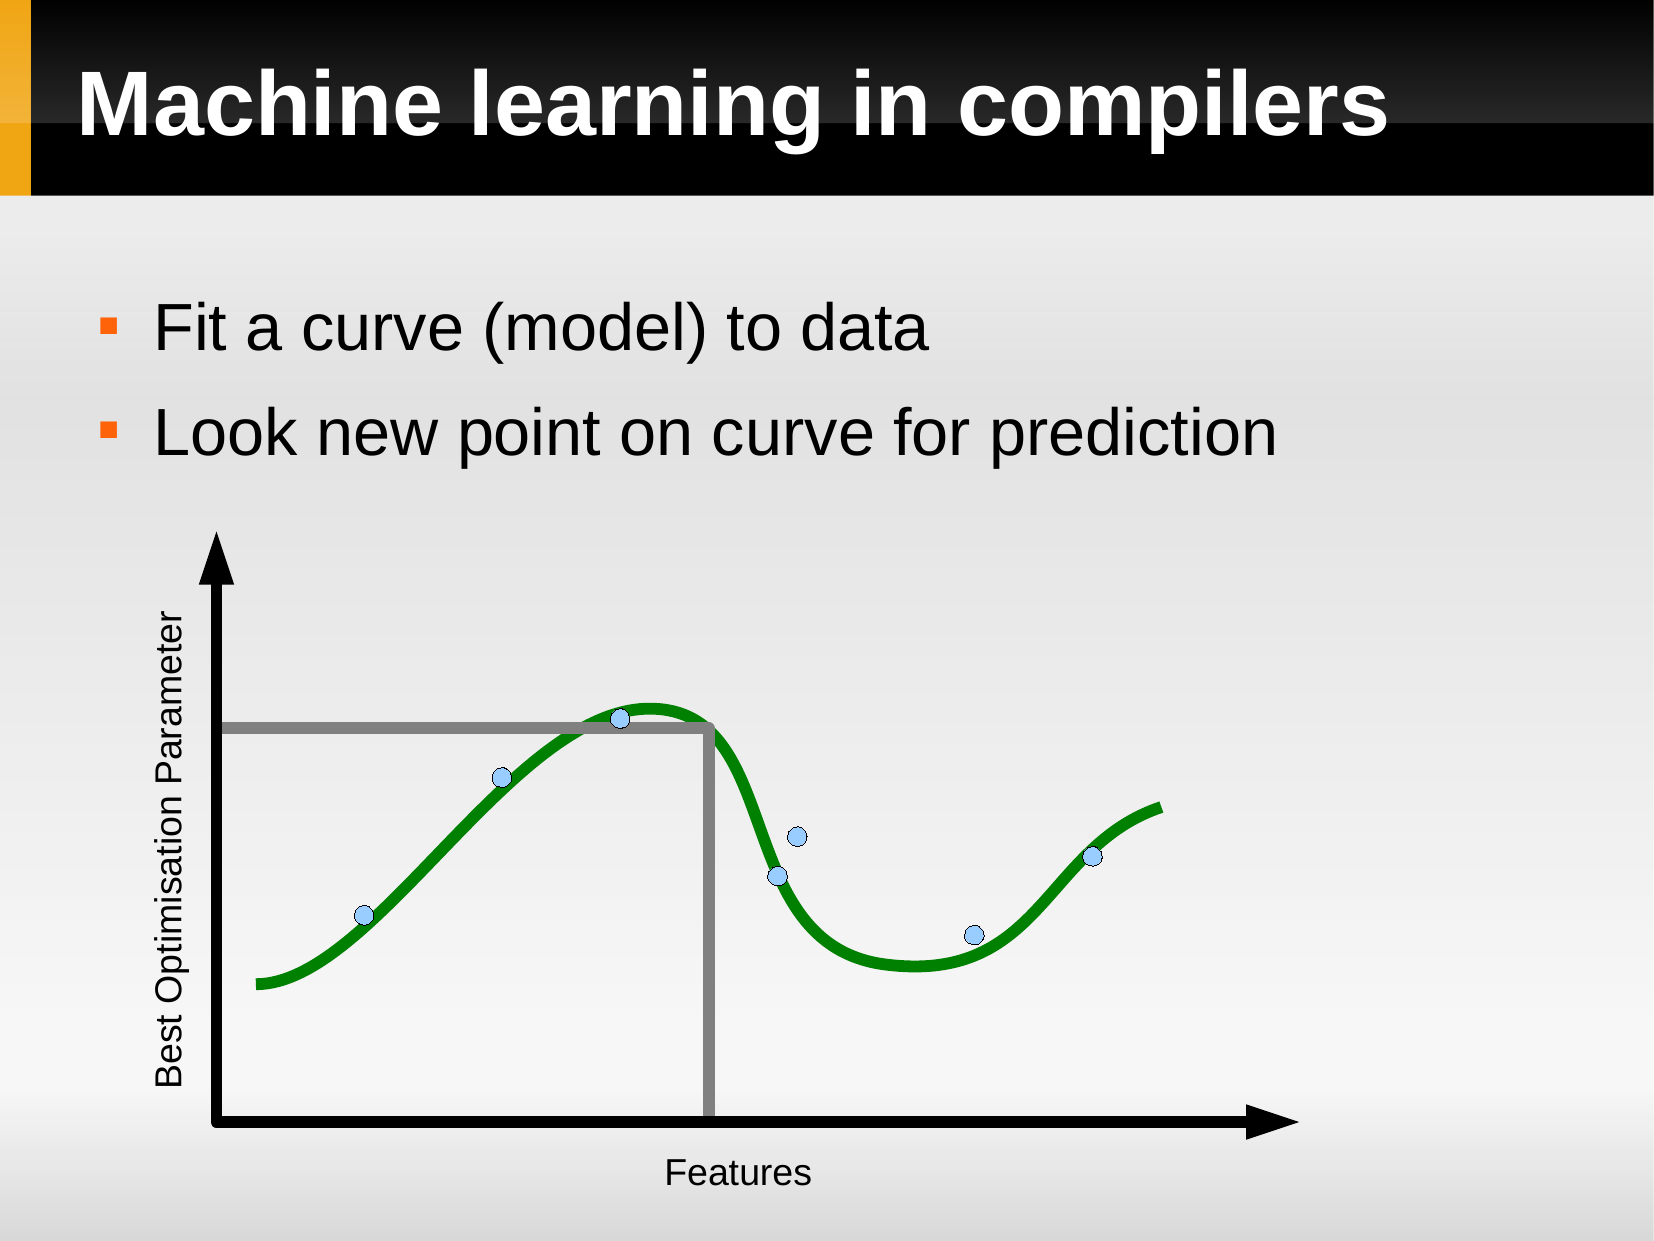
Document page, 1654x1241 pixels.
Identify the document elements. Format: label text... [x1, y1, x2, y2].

text_box [767, 866, 788, 886]
text_box [964, 925, 985, 945]
picture [0, 0, 1654, 1241]
text_box [787, 826, 808, 847]
text_box [354, 905, 374, 926]
text_box Features [649, 1143, 828, 1201]
text_box [1082, 846, 1103, 867]
text_box [492, 767, 512, 788]
title Machine learning in compilers [76, 0, 1565, 208]
list Fit a curve (model) to data Look new point on curve for prediction [82, 290, 1571, 1109]
text_box [610, 708, 630, 729]
text_box Best Optimisation Parameter [140, 595, 197, 1105]
